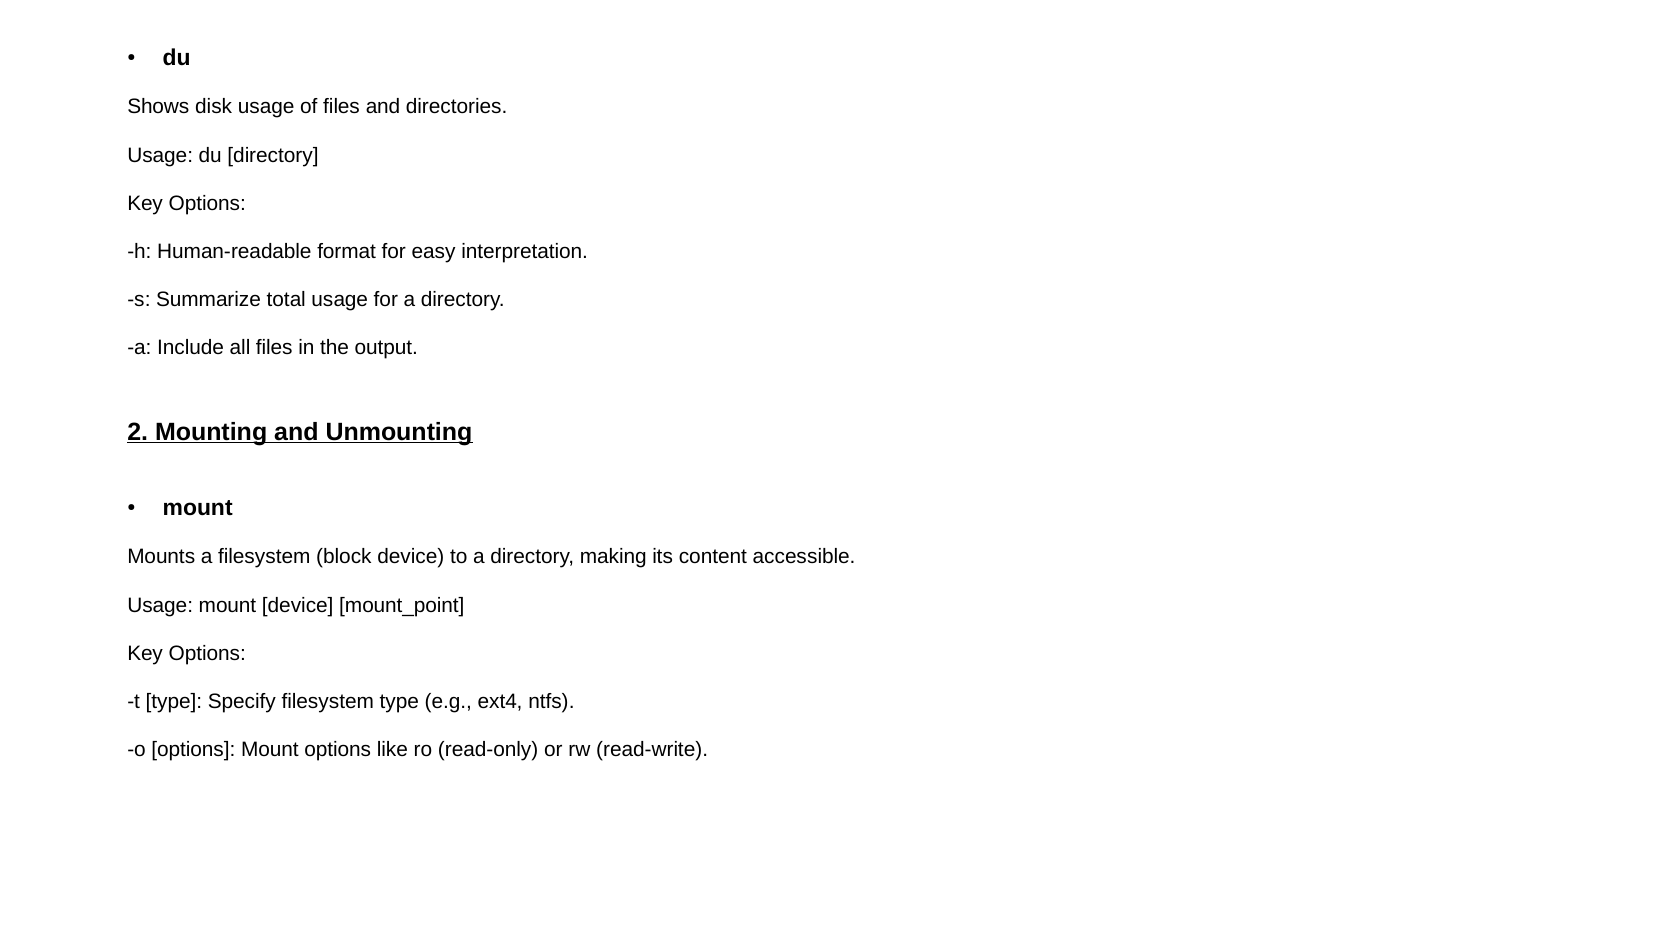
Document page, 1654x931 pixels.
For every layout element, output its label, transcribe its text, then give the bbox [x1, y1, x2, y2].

text_box 2. Mounting and Unmounting [112, 410, 488, 454]
text_box mount Mounts a filesystem (block device) to a directory, making its content accessible. Usage: mount [device] [mount_point] Key Options: -t [type]: Specify filesystem type (e.g., ext4, ntfs). -o [options]: Mount options like ro (read-only) or rw (read-write). [112, 487, 871, 813]
text_box du Shows disk usage of files and directories. Usage: du [directory] Key Options: -h: Human-readable format for easy interpretation. -s: Summarize total usage for a directory. -a: Include all files in the output. [112, 37, 604, 411]
